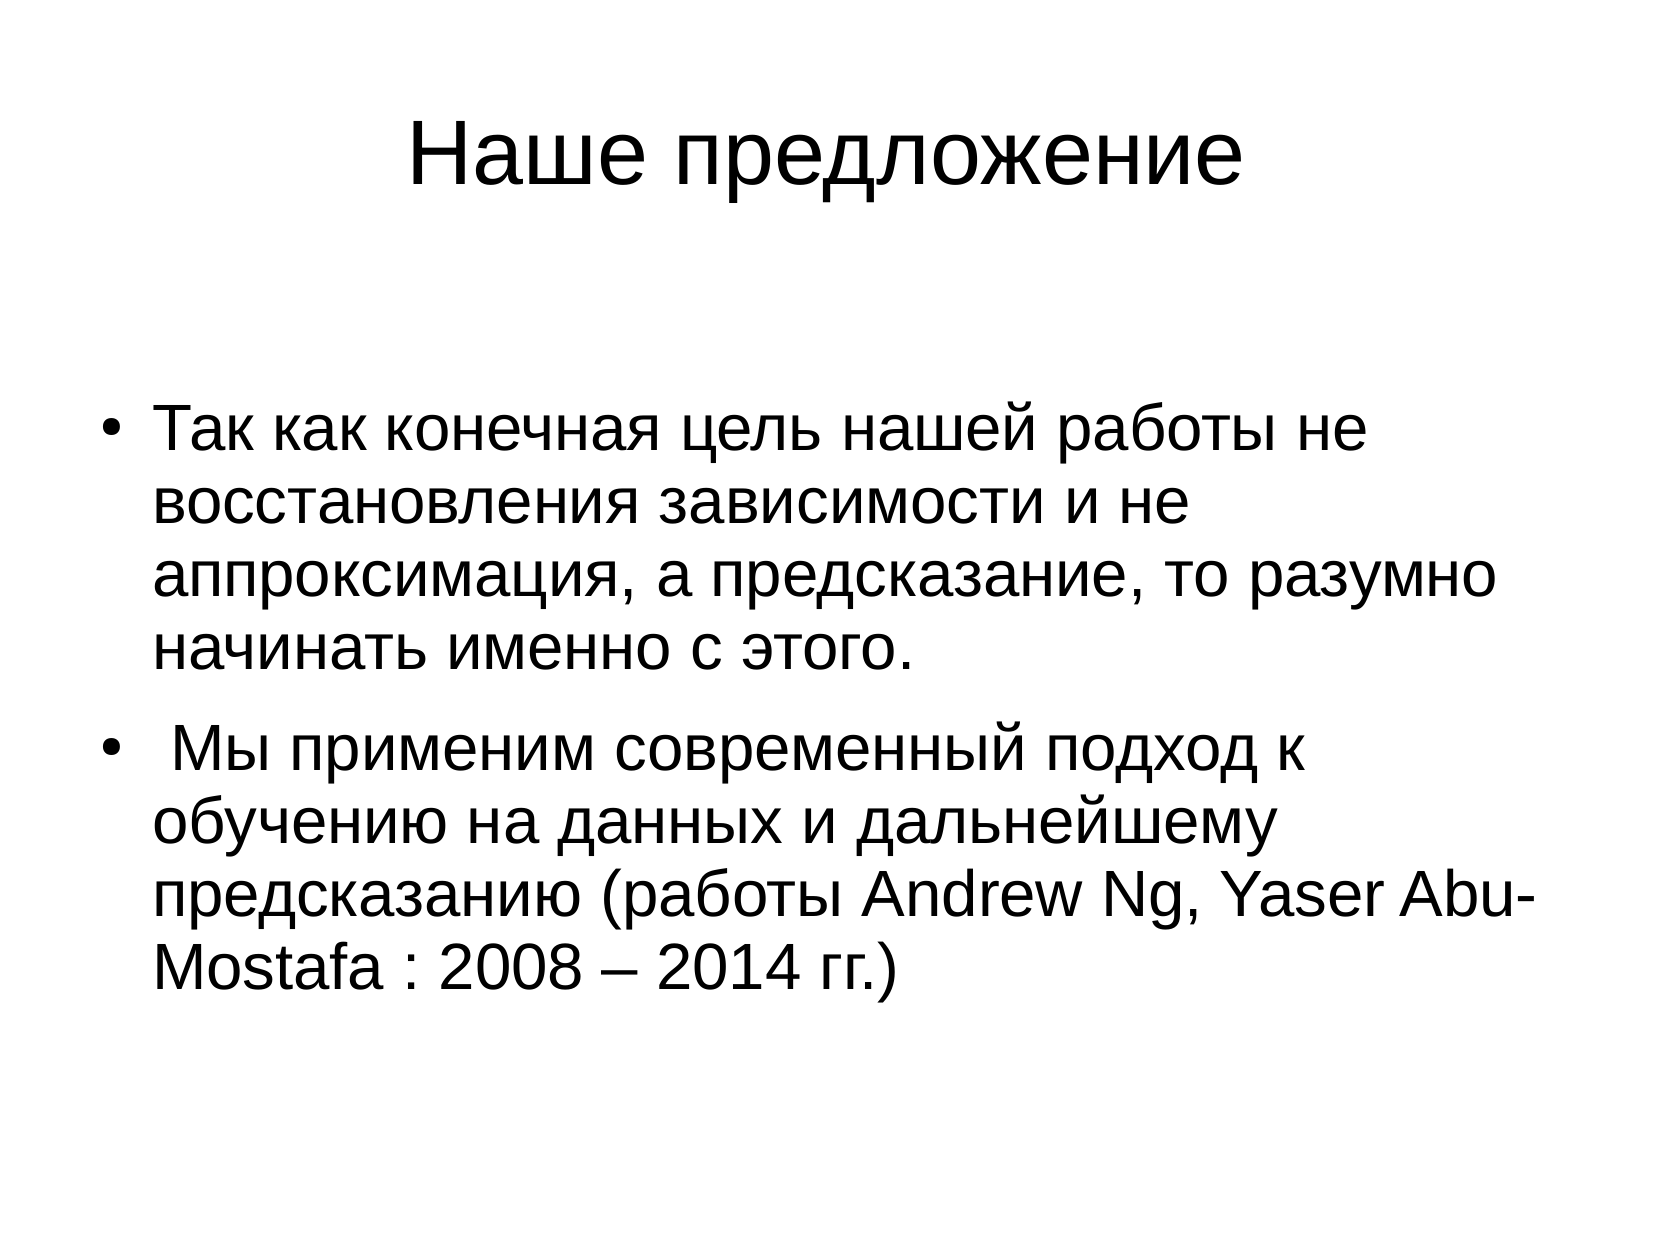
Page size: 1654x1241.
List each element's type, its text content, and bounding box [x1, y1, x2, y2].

title Наше предложение [82, 49, 1571, 257]
list Так как конечная цель нашей работы не восстановления зависимости и не аппроксимация, а предсказание, то разумно начинать именно с этого. Мы применим современный подход к обучению на данных и дальнейшему предсказанию (работы Andrew Ng, Yaser Abu-Mostafa : 2008 – 2014 гг.) [82, 290, 1571, 1010]
